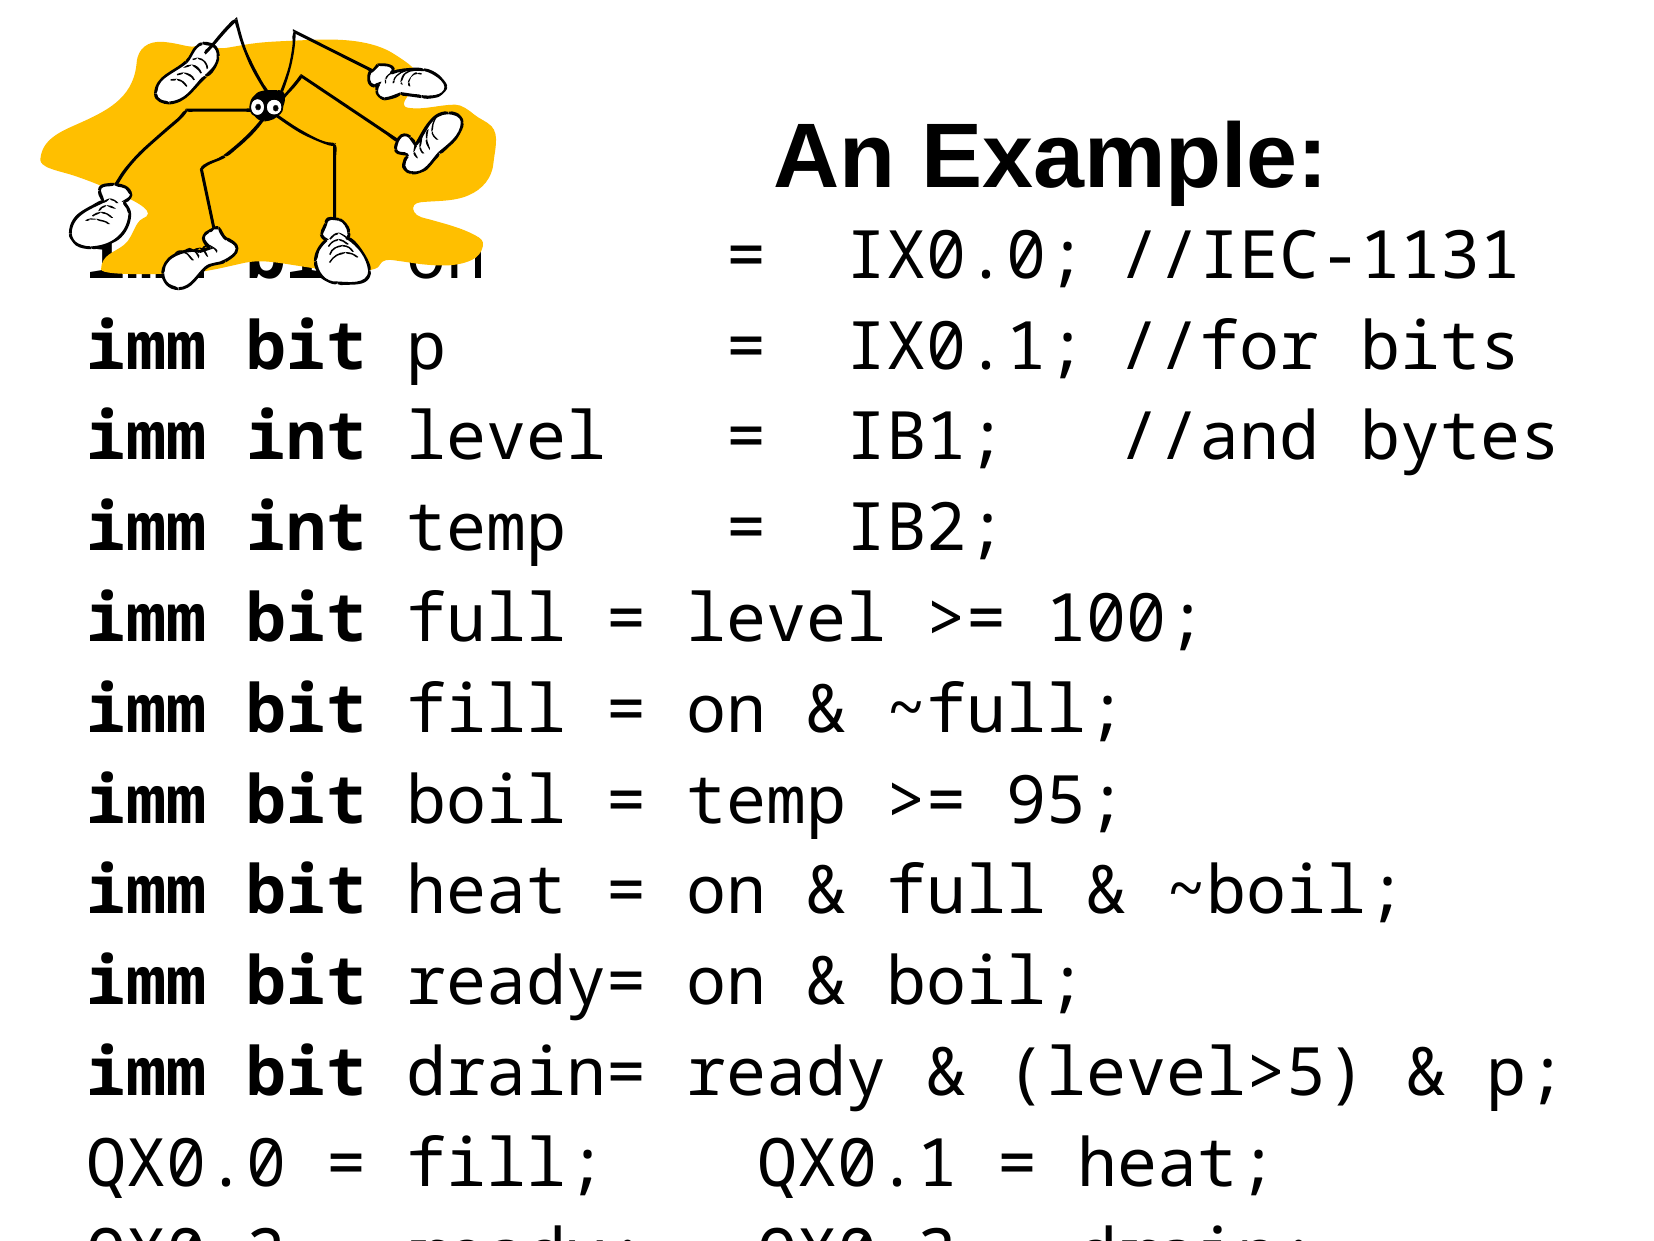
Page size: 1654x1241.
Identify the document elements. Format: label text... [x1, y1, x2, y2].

picture [40, 17, 497, 291]
subtitle imm bit on = IX0.0; //IEC-1131 imm bit p = IX0.1; //for bits imm int level = IB1; //and bytes imm int temp = IB2; imm bit full = level >= 100; imm bit fill = on & ~full; imm bit boil = temp >= 95; imm bit heat = on & full & ~boil; imm bit ready= on & boil; imm bit drain= ready & (level>5) & p; QX0.0 = fill; QX0.1 = heat; QX0.2 = ready; QX0.3 = drain; [86, 296, 1575, 1208]
title An Example: [531, 49, 1571, 296]
